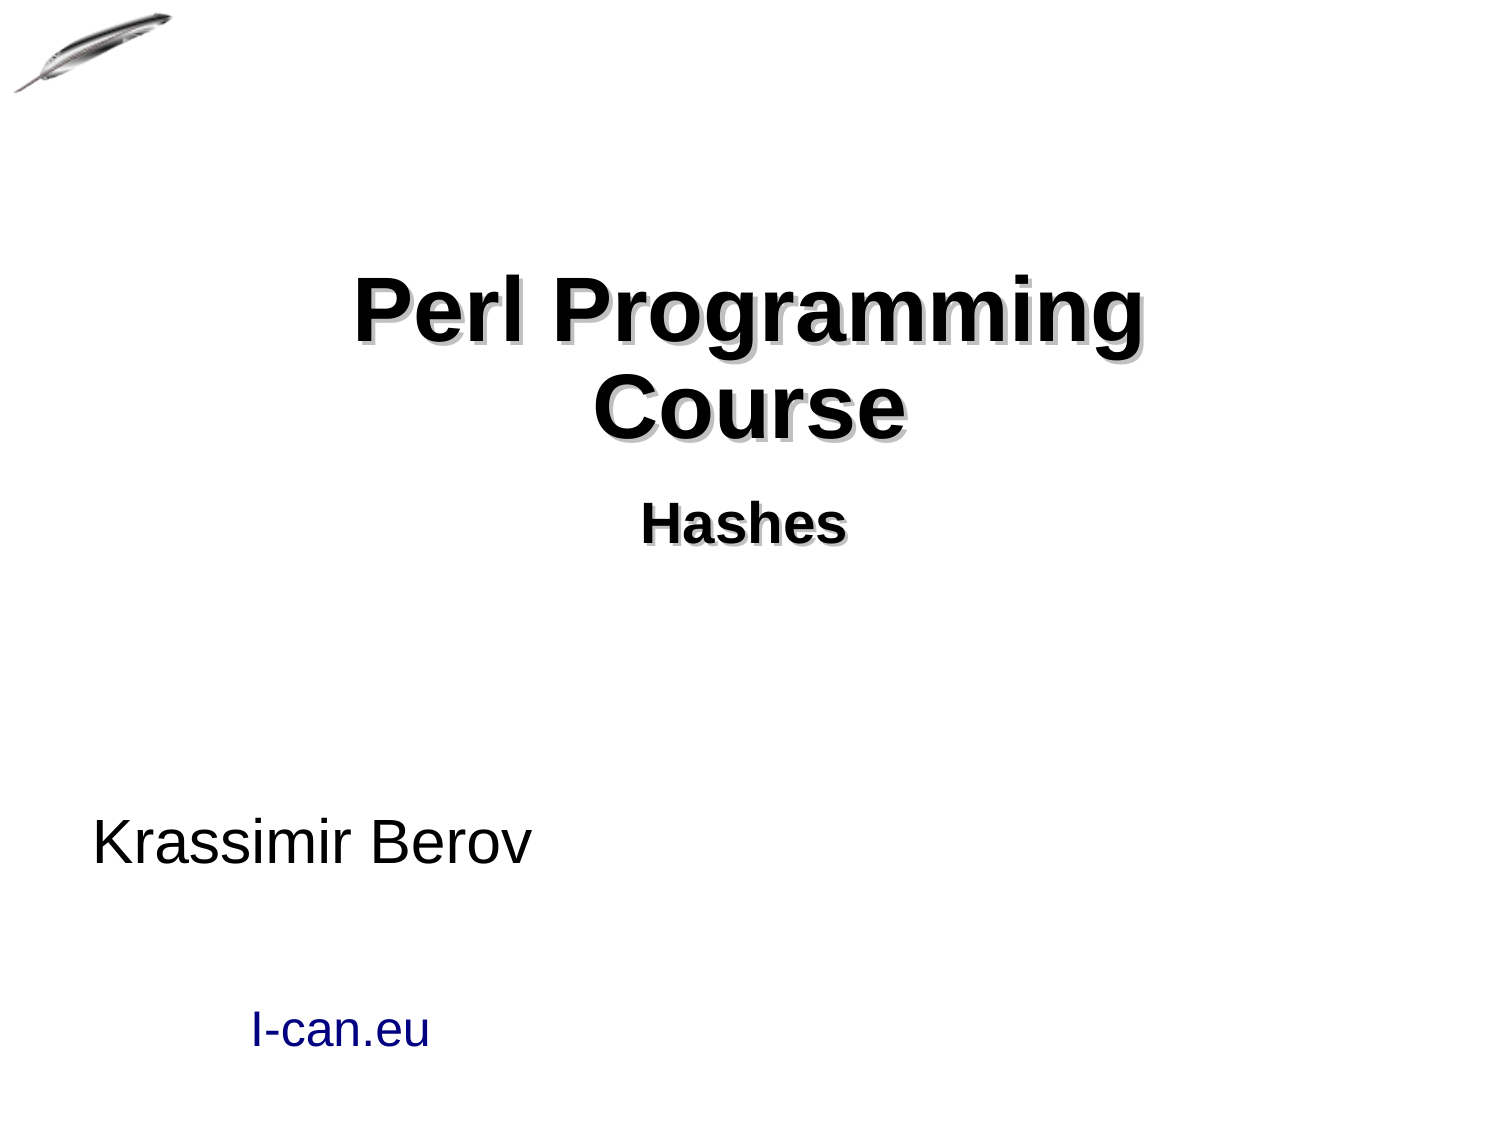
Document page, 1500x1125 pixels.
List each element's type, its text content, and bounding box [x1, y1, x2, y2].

text_box Krassimir Berov [77, 798, 643, 888]
text_box I-can.eu [235, 991, 446, 1065]
picture [10, 11, 178, 95]
text_box Hashes [625, 481, 875, 562]
title Perl Programming Course [277, 249, 1223, 459]
